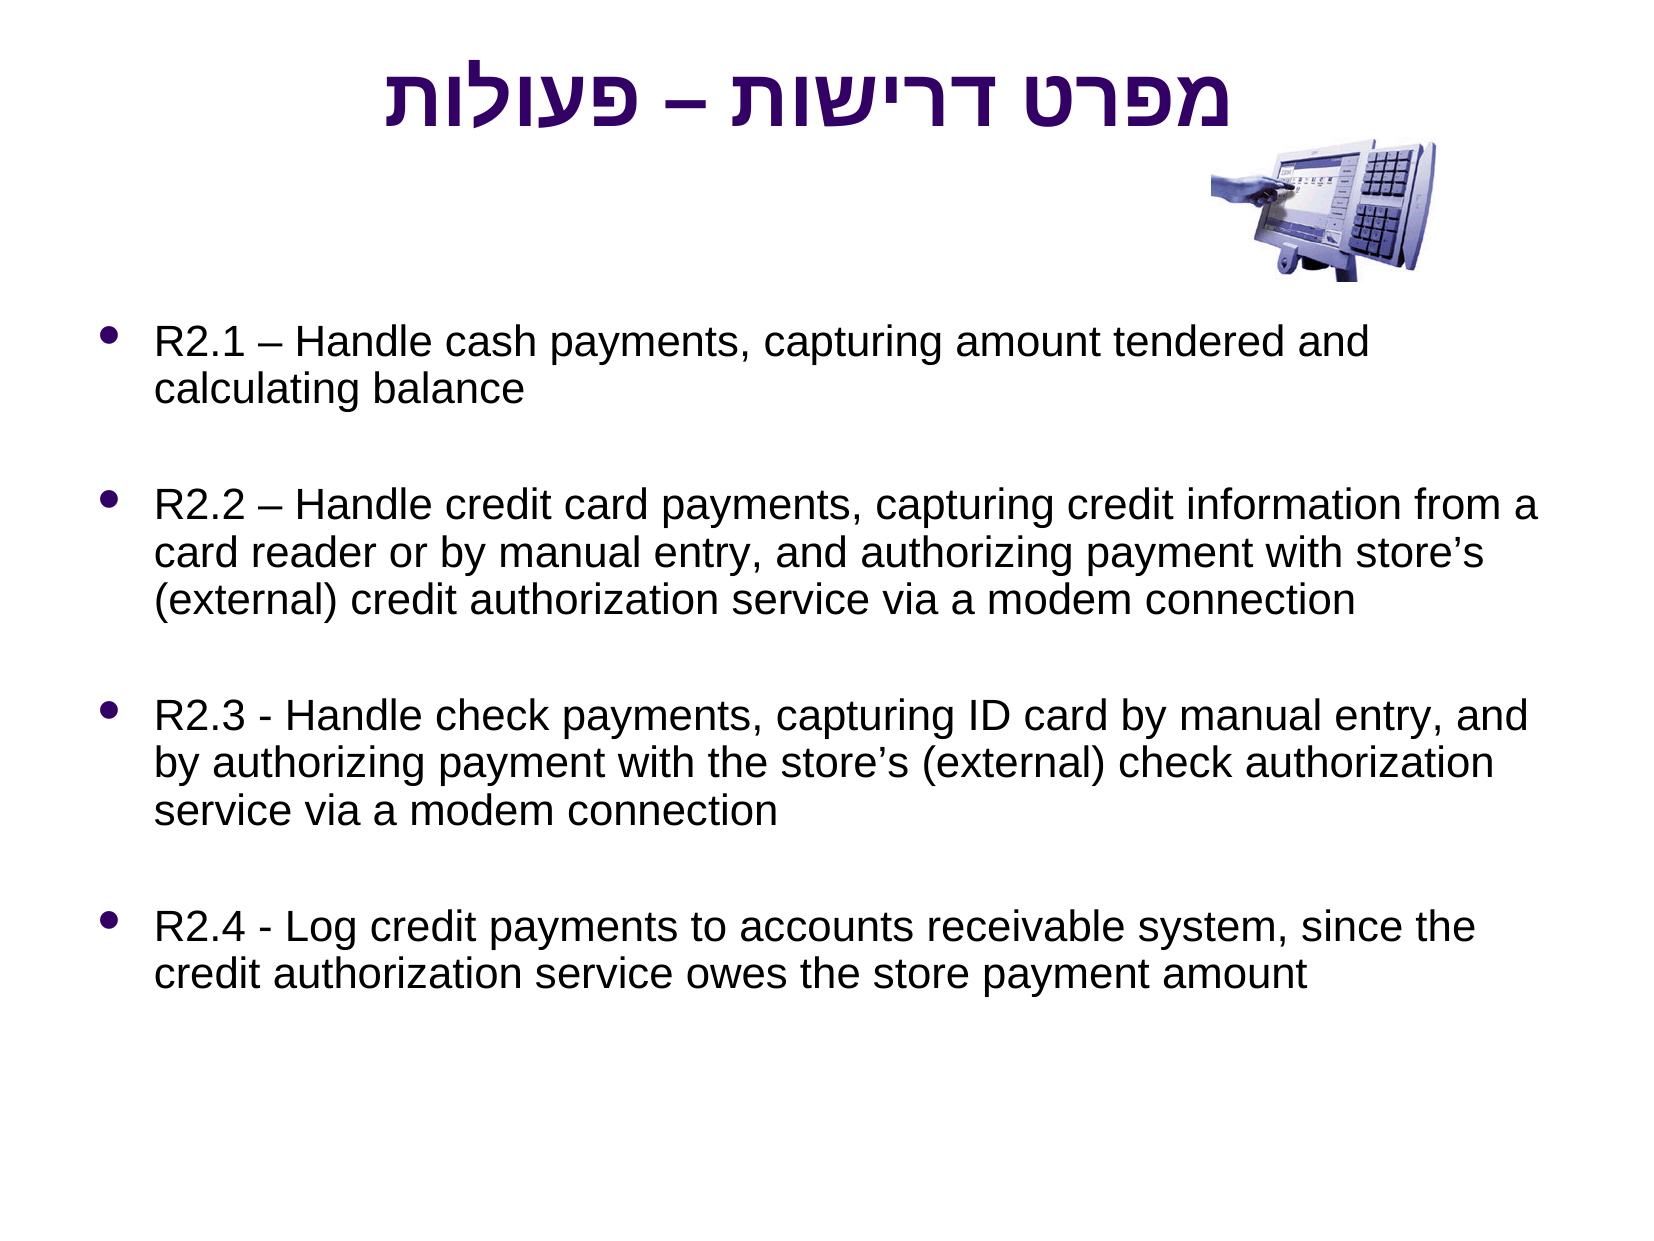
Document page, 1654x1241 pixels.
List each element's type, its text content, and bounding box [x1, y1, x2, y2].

picture [1210, 151, 1439, 283]
list R2.1 – Handle cash payments, capturing amount tendered and calculating balance R2.2 – Handle credit card payments, capturing credit information from a card reader or by manual entry, and authorizing payment with store’s (external) credit authorization service via a modem connection R2.3 - Handle check payments, capturing ID card by manual entry, and by authorizing payment with the store’s (external) check authorization service via a modem connection R2.4 - Log credit payments to accounts receivable system, since the credit authorization service owes the store payment amount [82, 310, 1571, 1161]
title מפרט דרישות – פעולות [74, 22, 1546, 151]
